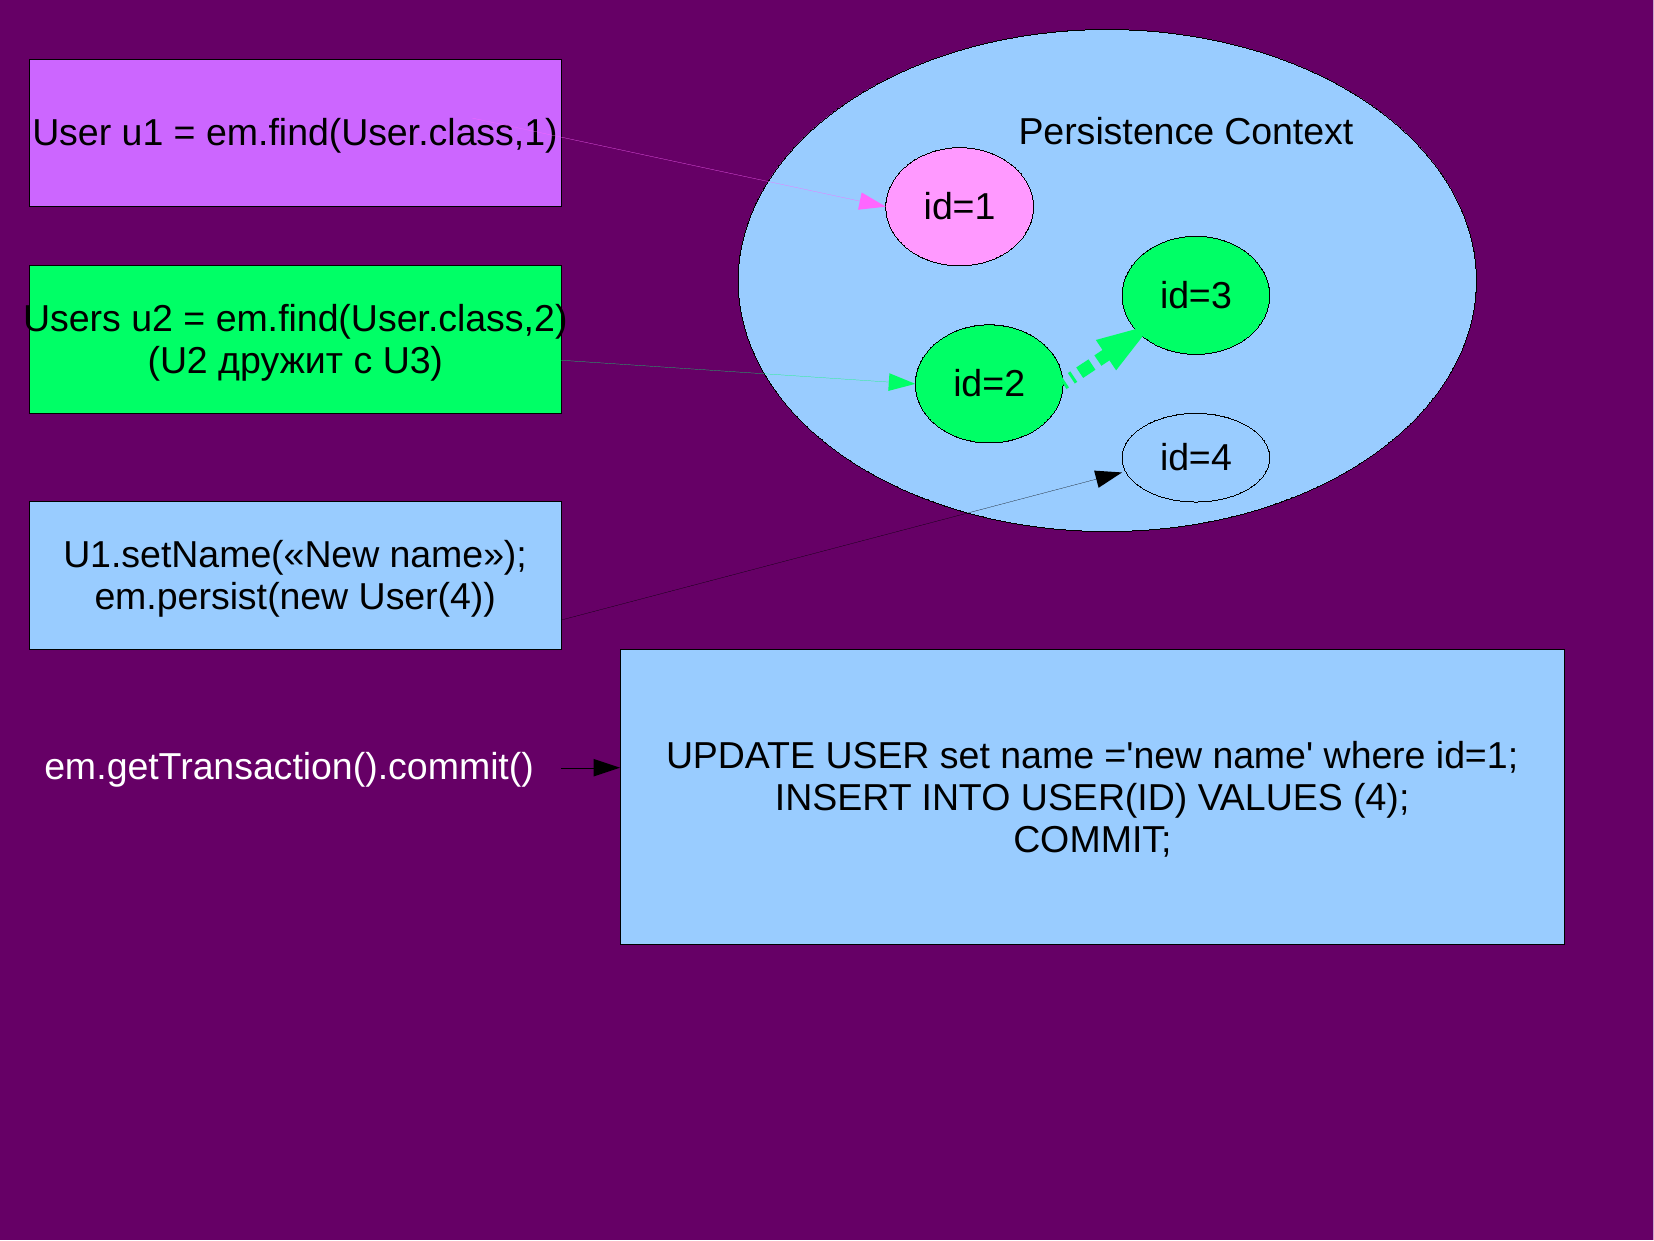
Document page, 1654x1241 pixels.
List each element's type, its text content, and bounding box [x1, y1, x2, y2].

text_box id=2 [915, 324, 1063, 443]
text_box User u1 = em.find(User.class,1) [29, 59, 562, 207]
text_box UPDATE USER set name ='new name' where id=1; INSERT INTO USER(ID) VALUES (4); COMMIT; [620, 649, 1565, 945]
text_box id=3 [1122, 236, 1270, 355]
text_box Users u2 = em.find(User.class,2) (U2 дружит с U3) [29, 265, 562, 414]
text_box Persistence Context [738, 29, 1477, 532]
text_box id=4 [1122, 413, 1270, 503]
text_box id=1 [885, 147, 1034, 266]
text_box em.getTransaction().commit() [29, 738, 562, 838]
text_box U1.setName(«New name»); em.persist(new User(4)) [29, 501, 562, 650]
